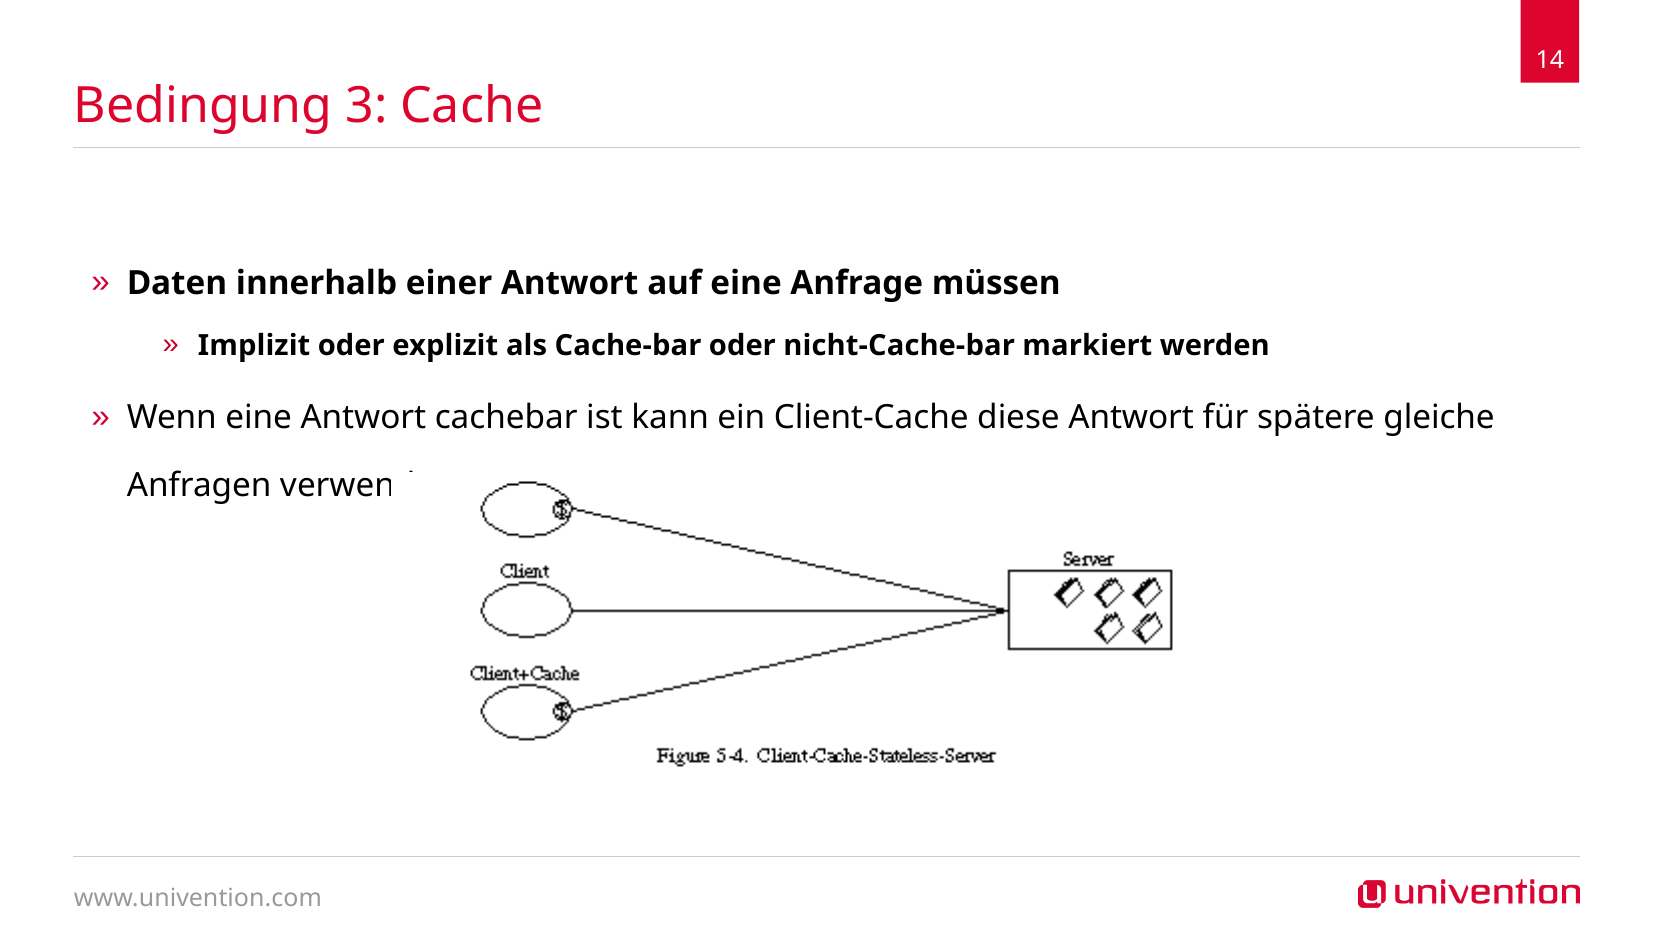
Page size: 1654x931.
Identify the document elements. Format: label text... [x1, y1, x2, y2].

picture [1358, 879, 1580, 908]
list Daten innerhalb einer Antwort auf eine Anfrage müssen Implizit oder explizit als Cache-bar oder nicht-Cache-bar markiert werden Wenn eine Antwort cachebar ist kann ein Client-Cache diese Antwort für spätere gleiche Anfragen verwenden [73, 236, 1580, 827]
picture [391, 472, 1263, 827]
title Bedingung 3: Cache [73, 59, 1580, 148]
